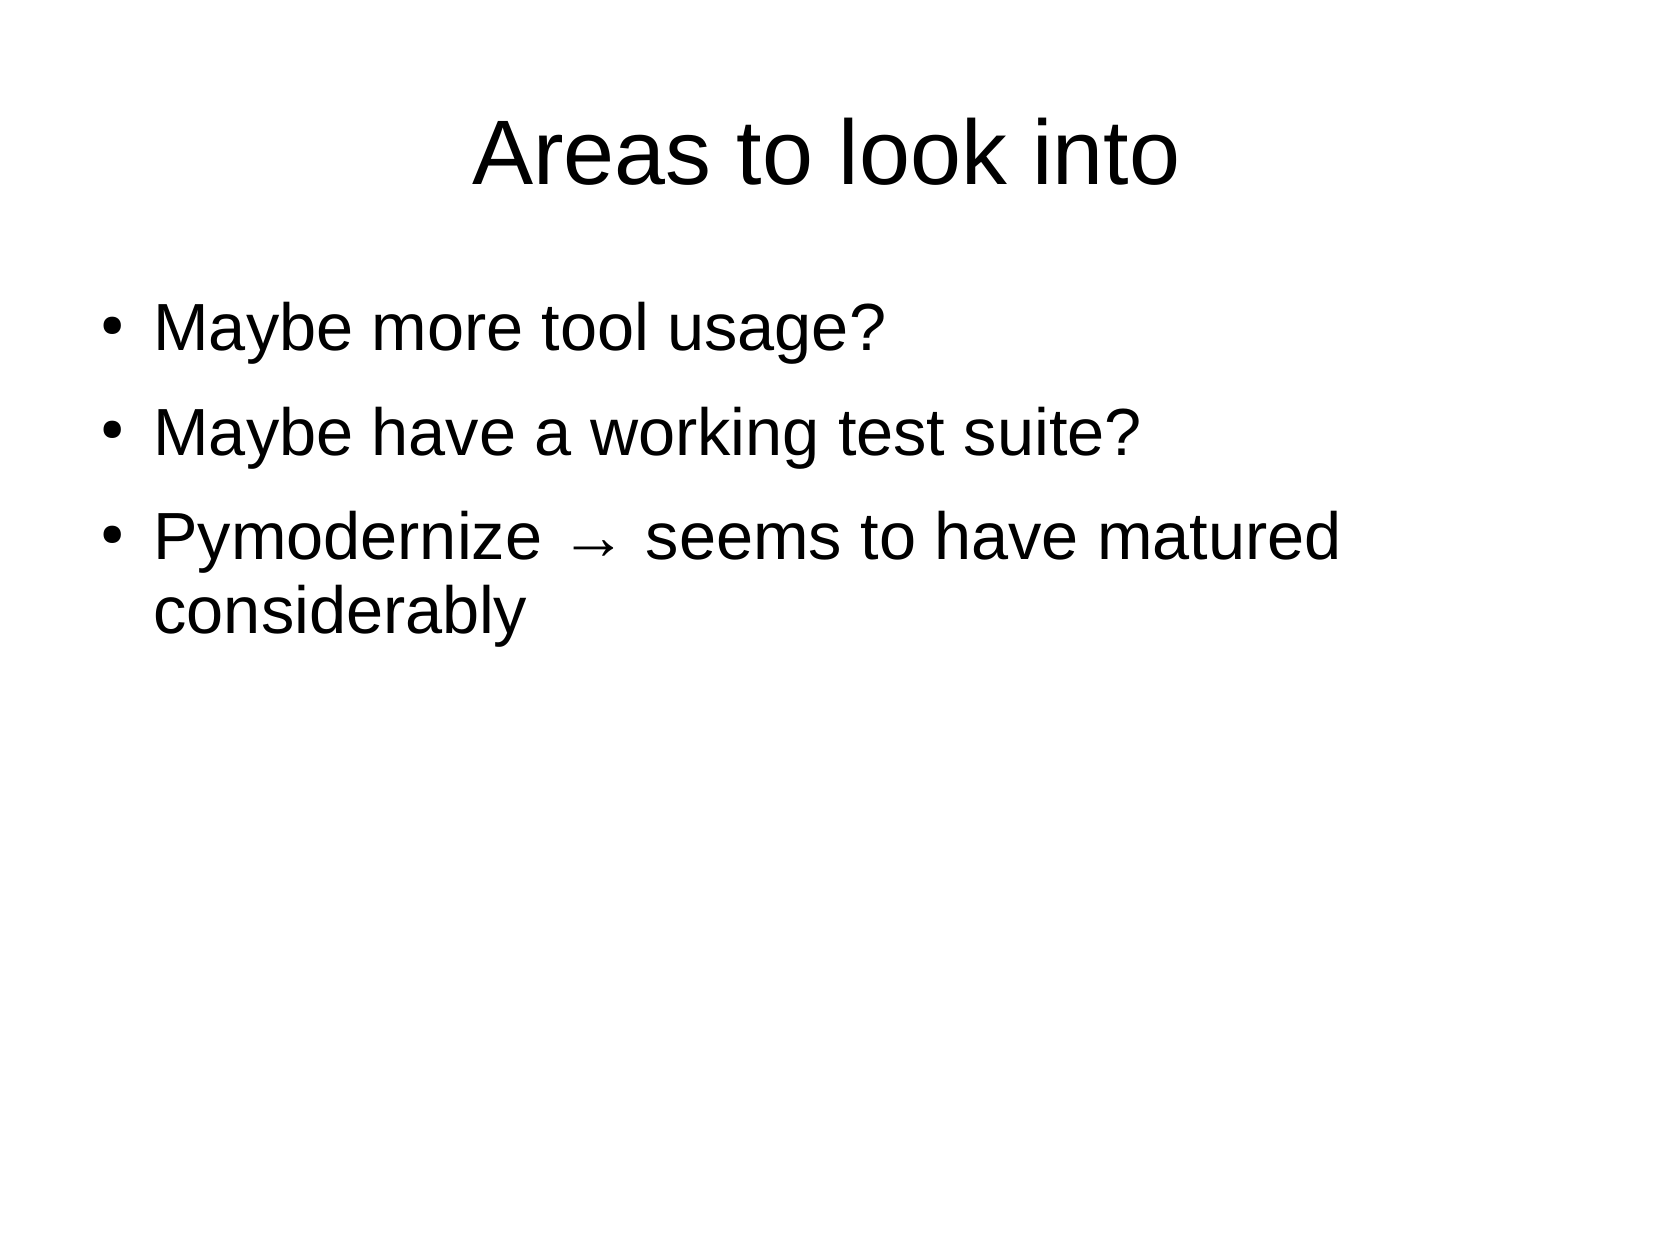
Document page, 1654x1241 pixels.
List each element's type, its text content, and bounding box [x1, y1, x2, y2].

title Areas to look into [82, 49, 1571, 257]
list Maybe more tool usage? Maybe have a working test suite? Pymodernize → seems to have matured considerably [82, 290, 1571, 1010]
